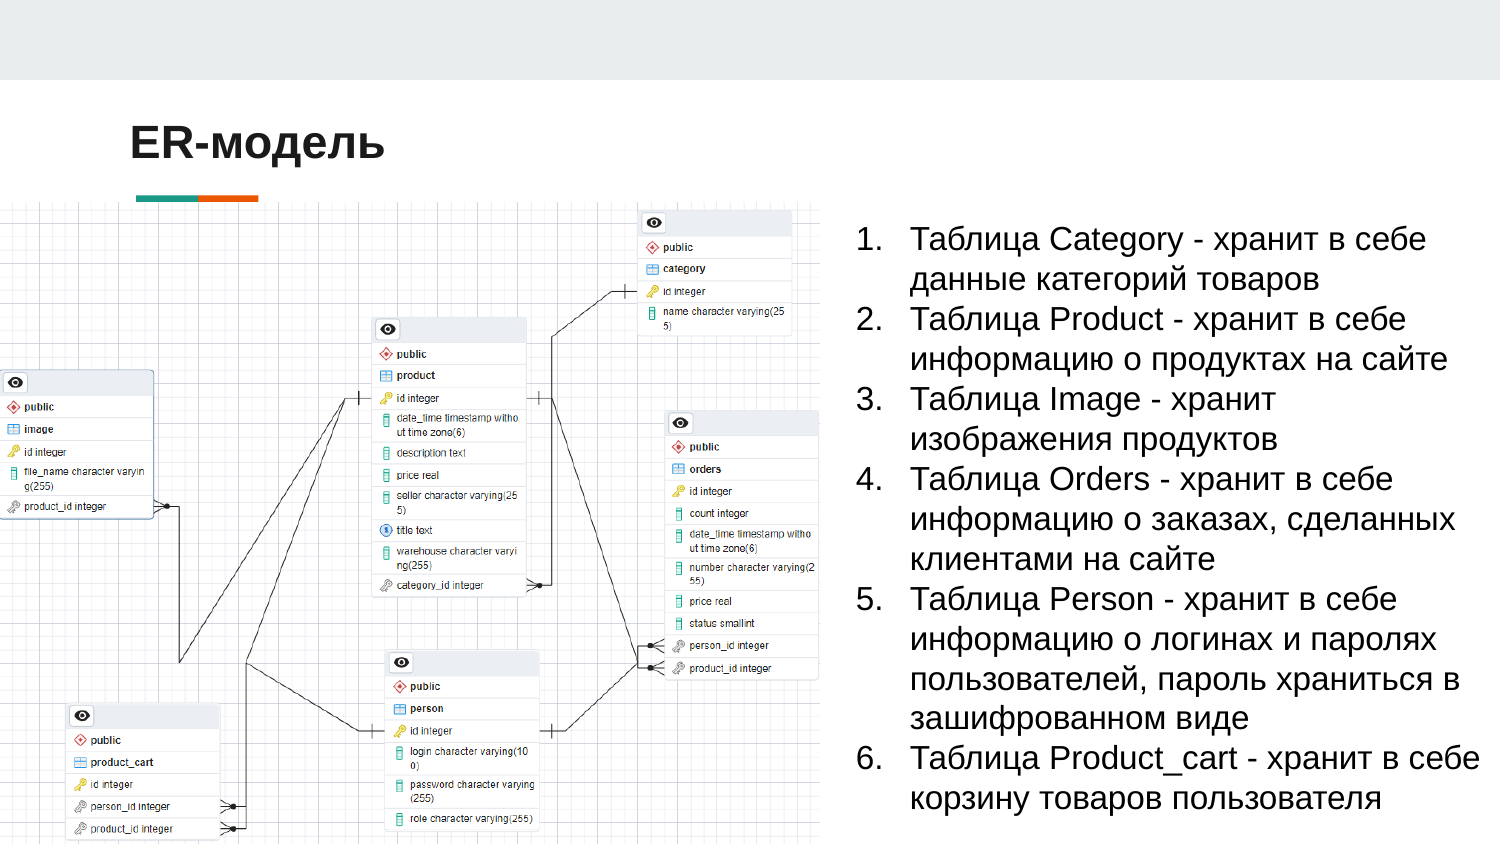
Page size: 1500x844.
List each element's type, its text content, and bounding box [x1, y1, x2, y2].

picture [0, 202, 820, 844]
text_box Таблица Category - хранит в себе данные категорий товаров Таблица Product - хранит в себе информацию о продуктах на сайте Таблица Image - хранит изображения продуктов Таблица Orders - хранит в себе информацию о заказах, сделанных клиентами на сайте Таблица Person - хранит в себе информацию о логинах и паролях пользователей, пароль храниться в зашифрованном виде Таблица Product_cart - хранит в себе корзину товаров пользователя [819, 202, 1500, 832]
title ER-модель [114, 100, 415, 189]
